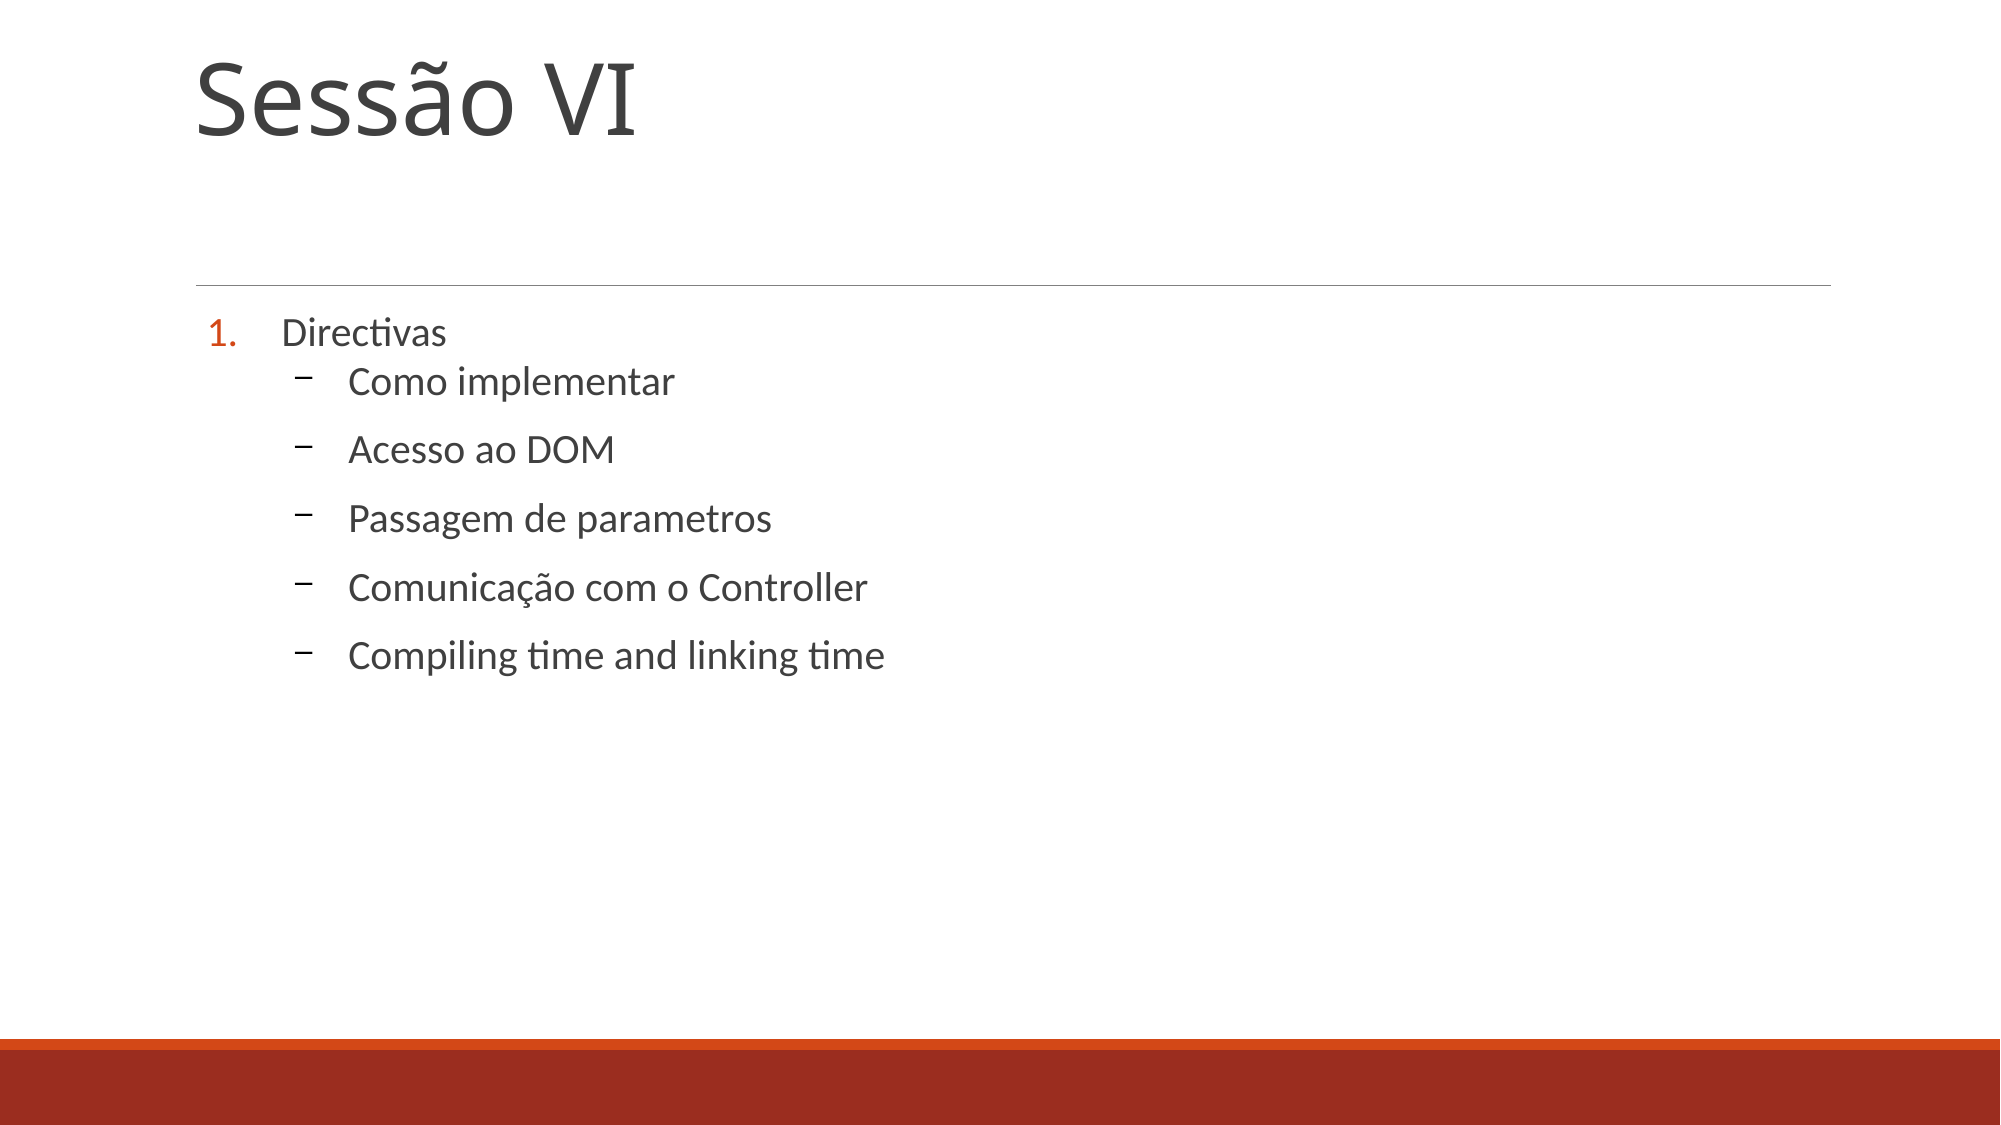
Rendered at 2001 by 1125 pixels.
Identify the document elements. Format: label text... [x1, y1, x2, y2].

list Directivas Como implementar Acesso ao DOM Passagem de parametros Comunicação com o Controller Compiling time and linking time [191, 302, 1842, 963]
title Sessão VI [180, 47, 1830, 285]
